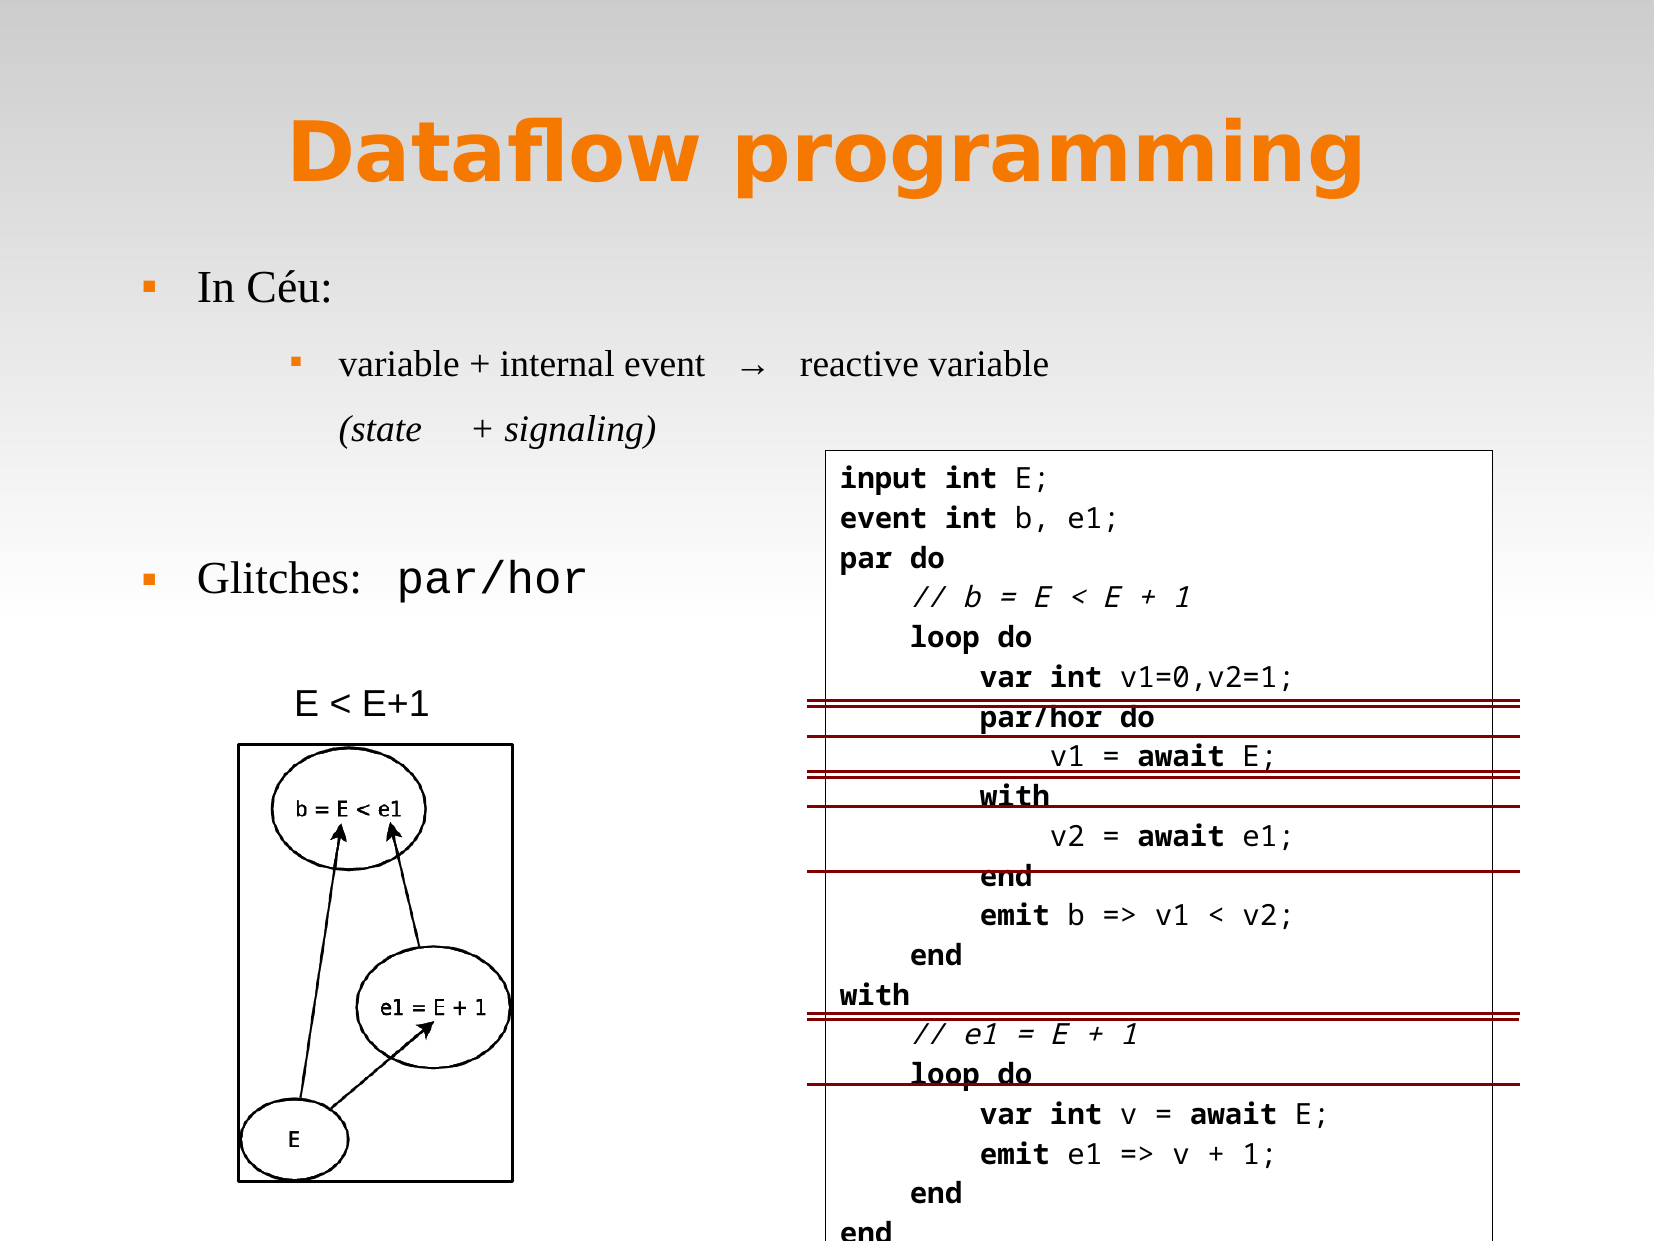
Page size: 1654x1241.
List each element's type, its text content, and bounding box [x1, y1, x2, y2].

text_box input int E; event int b, e1; par do // b = E < E + 1 loop do var int v1=0,v2=1; par/hor do v1 = await E; with v2 = await e1; end emit b => v1 < v2; end with // e1 = E + 1 loop do var int v = await E; emit e1 => v + 1; end end [825, 708, 1493, 735]
list In Céu: variable + internal event → reactive variable (state + signaling) Glitches: par/hor [55, 262, 1313, 627]
text_box input int E; event int b, e1; par do // b = E < E + 1 loop do var int v1=0,v2=1; par/hor do v1 = await E; with v2 = await e1; end emit b => v1 < v2; end with // e1 = E + 1 loop do var int v = await E; emit e1 => v + 1; end end [825, 808, 1493, 870]
picture [239, 746, 512, 1181]
text_box input int E; event int b, e1; par do // b = E < E + 1 loop do var int v1=0,v2=1; par/hor do v1 = await E; with v2 = await e1; end emit b => v1 < v2; end with // e1 = E + 1 loop do var int v = await E; emit e1 => v + 1; end end [825, 450, 1493, 699]
text_box input int E; event int b, e1; par do // b = E < E + 1 loop do var int v1=0,v2=1; par/hor do v1 = await E; with v2 = await e1; end emit b => v1 < v2; end with // e1 = E + 1 loop do var int v = await E; emit e1 => v + 1; end end [825, 873, 1493, 1012]
text_box input int E; event int b, e1; par do // b = E < E + 1 loop do var int v1=0,v2=1; par/hor do v1 = await E; with v2 = await e1; end emit b => v1 < v2; end with // e1 = E + 1 loop do var int v = await E; emit e1 => v + 1; end end [825, 1021, 1493, 1083]
text_box input int E; event int b, e1; par do // b = E < E + 1 loop do var int v1=0,v2=1; par/hor do v1 = await E; with v2 = await e1; end emit b => v1 < v2; end with // e1 = E + 1 loop do var int v = await E; emit e1 => v + 1; end end [825, 1086, 1493, 1166]
text_box input int E; event int b, e1; par do // b = E < E + 1 loop do var int v1=0,v2=1; par/hor do v1 = await E; with v2 = await e1; end emit b => v1 < v2; end with // e1 = E + 1 loop do var int v = await E; emit e1 => v + 1; end end [825, 779, 1493, 805]
text_box input int E; event int b, e1; par do // b = E < E + 1 loop do var int v1=0,v2=1; par/hor do v1 = await E; with v2 = await e1; end emit b => v1 < v2; end with // e1 = E + 1 loop do var int v = await E; emit e1 => v + 1; end end [825, 738, 1493, 770]
text_box E < E+1 [279, 675, 445, 732]
title Dataflow programming [82, 49, 1571, 257]
